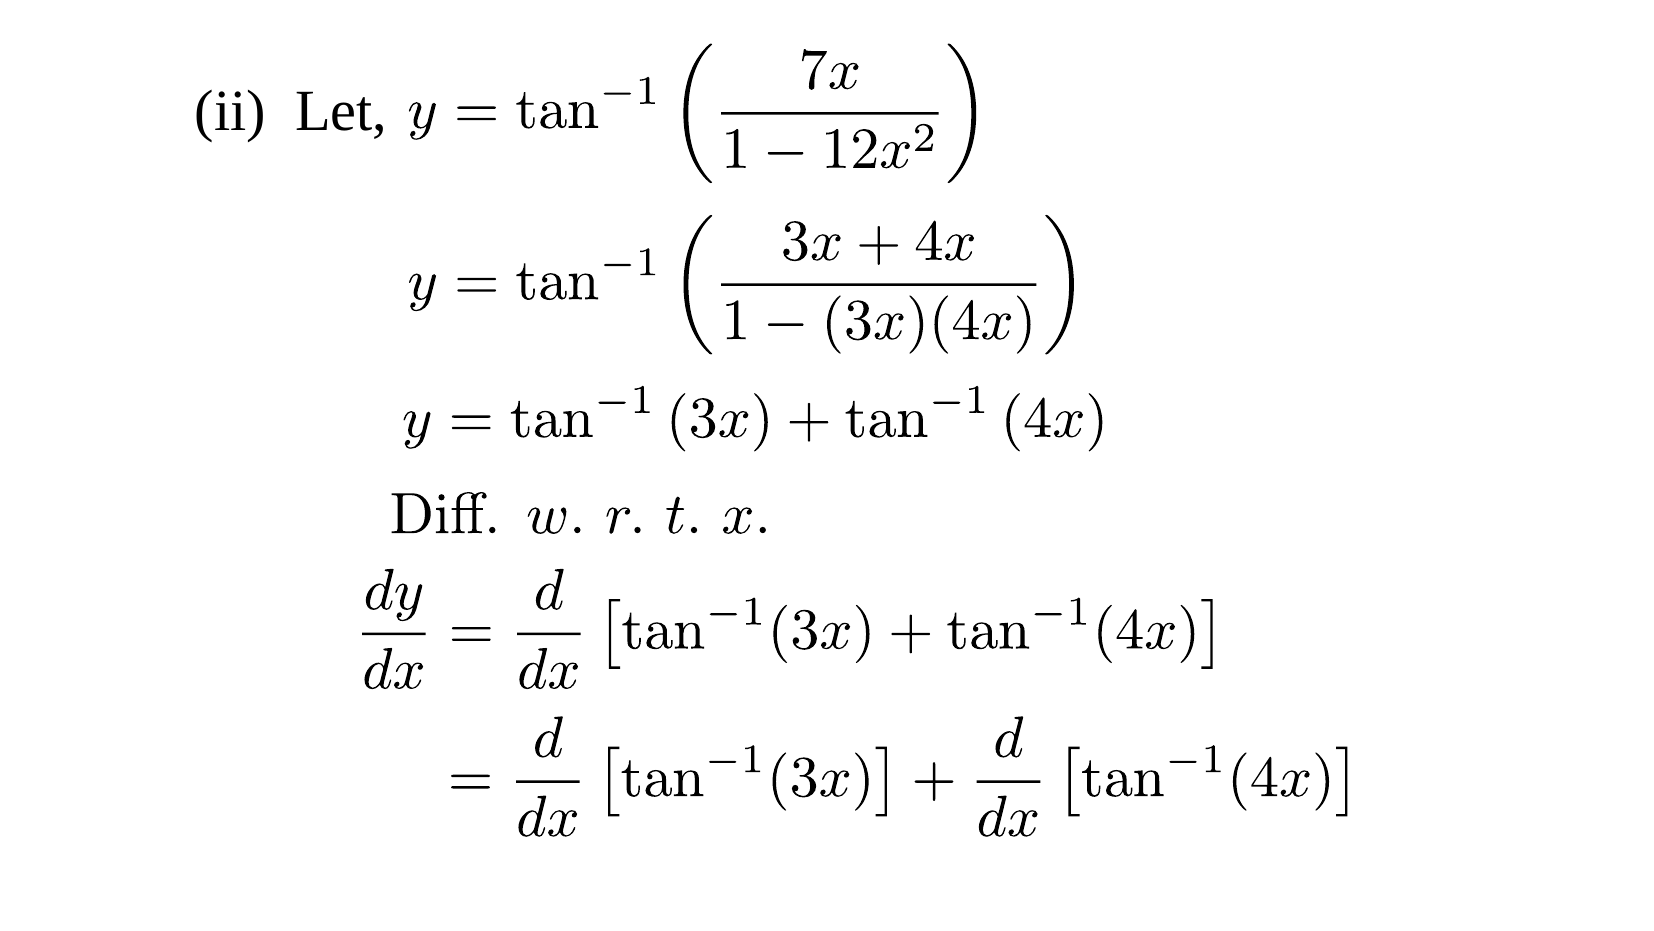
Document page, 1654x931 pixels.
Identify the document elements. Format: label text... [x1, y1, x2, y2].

text_box [403, 385, 1103, 452]
text_box [450, 716, 1348, 837]
title (ii) Let, [47, 37, 1607, 886]
text_box [362, 568, 1213, 690]
text_box [409, 214, 1074, 355]
text_box [391, 492, 766, 534]
text_box [408, 43, 977, 184]
